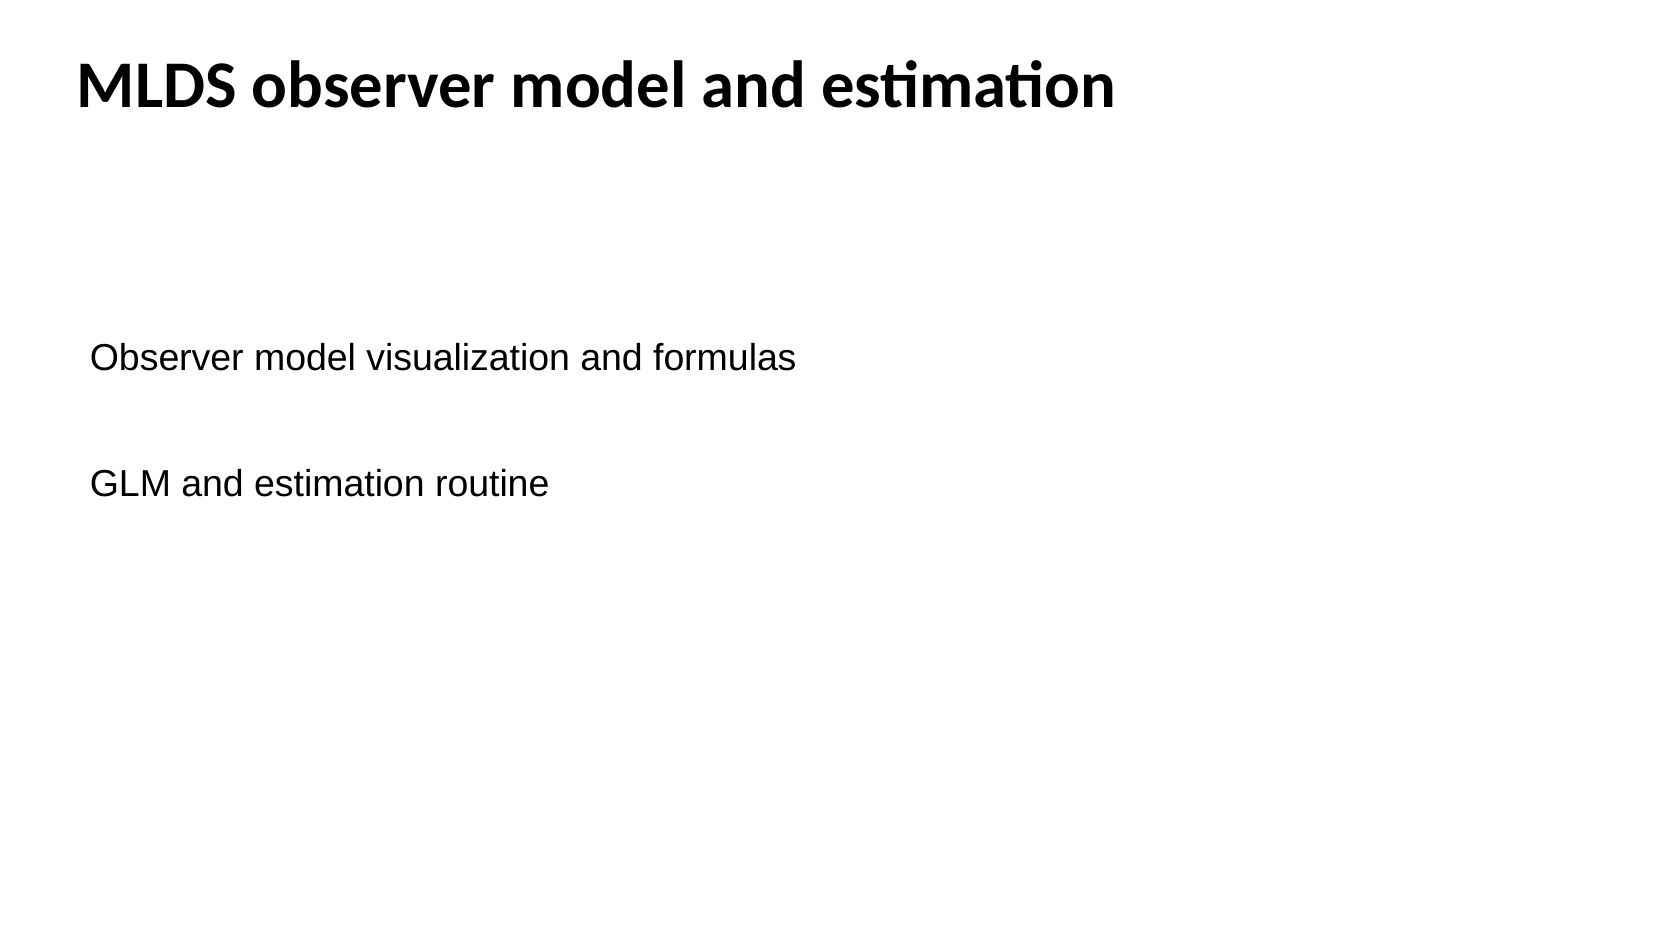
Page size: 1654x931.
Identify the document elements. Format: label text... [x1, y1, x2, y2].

title MLDS observer model and estimation [76, 13, 1565, 169]
text_box Observer model visualization and formulas GLM and estimation routine [75, 328, 1088, 638]
